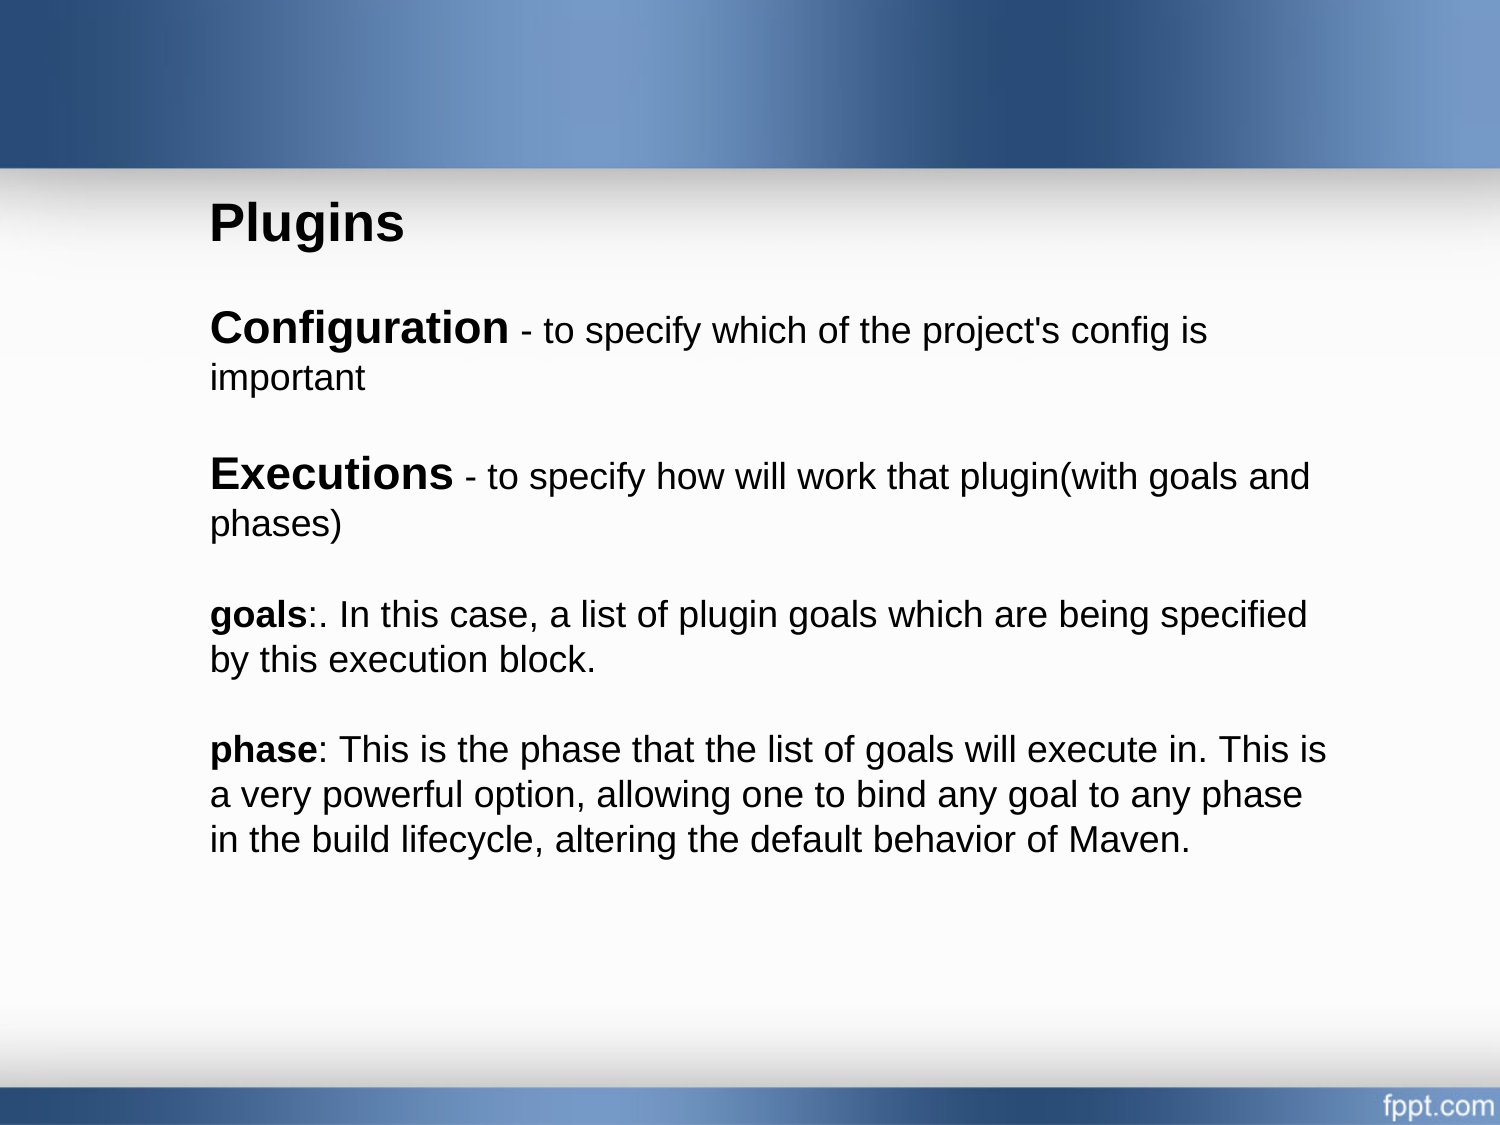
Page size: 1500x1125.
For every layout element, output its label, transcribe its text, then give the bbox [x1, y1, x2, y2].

text_box Plugins Configuration - to specify which of the project's config is important Executions - to specify how will work that plugin(with goals and phases) goals:. In this case, a list of plugin goals which are being specified by this execution block. phase: This is the phase that the list of goals will execute in. This is a very powerful option, allowing one to bind any goal to any phase in the build lifecycle, altering the default behavior of Maven. [195, 179, 1351, 952]
picture [0, 0, 1500, 1125]
